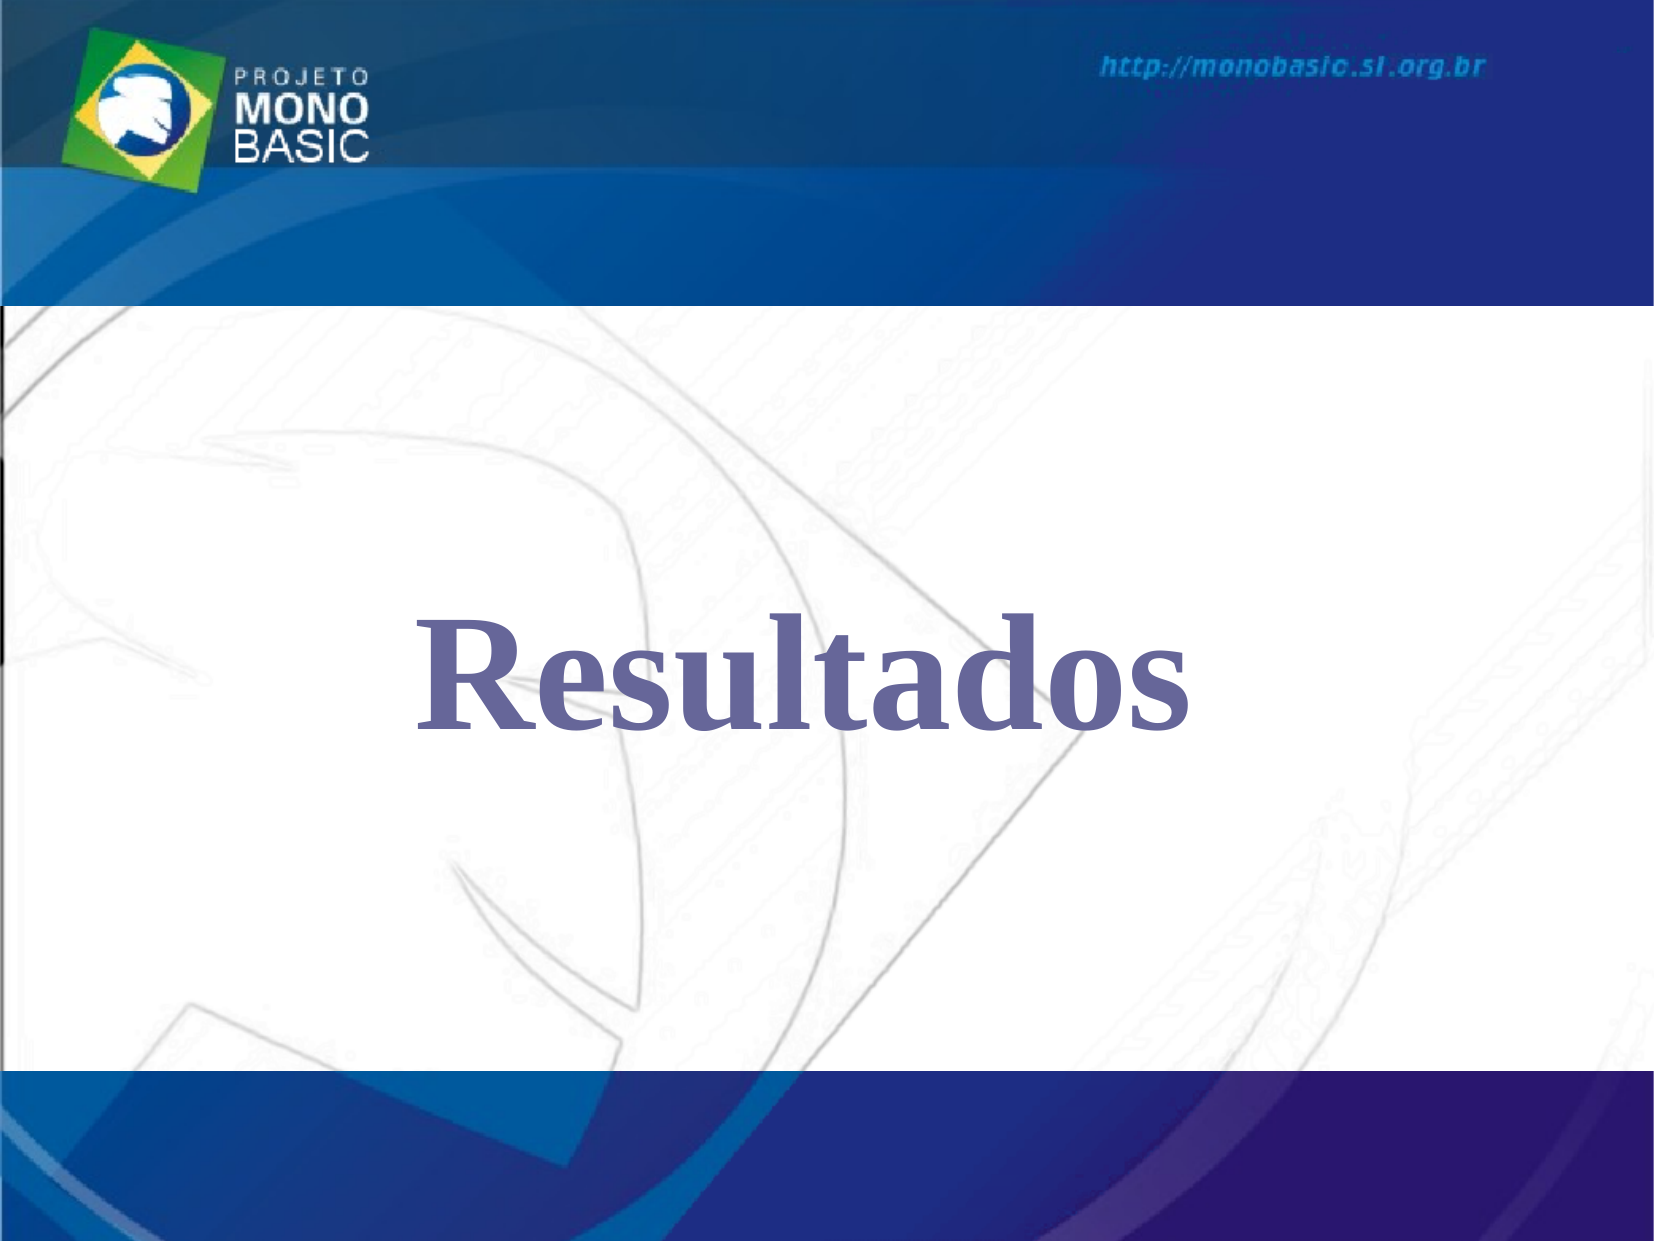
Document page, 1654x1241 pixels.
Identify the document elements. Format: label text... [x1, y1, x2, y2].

picture [0, 0, 1654, 1241]
title Resultados [97, 564, 1510, 782]
